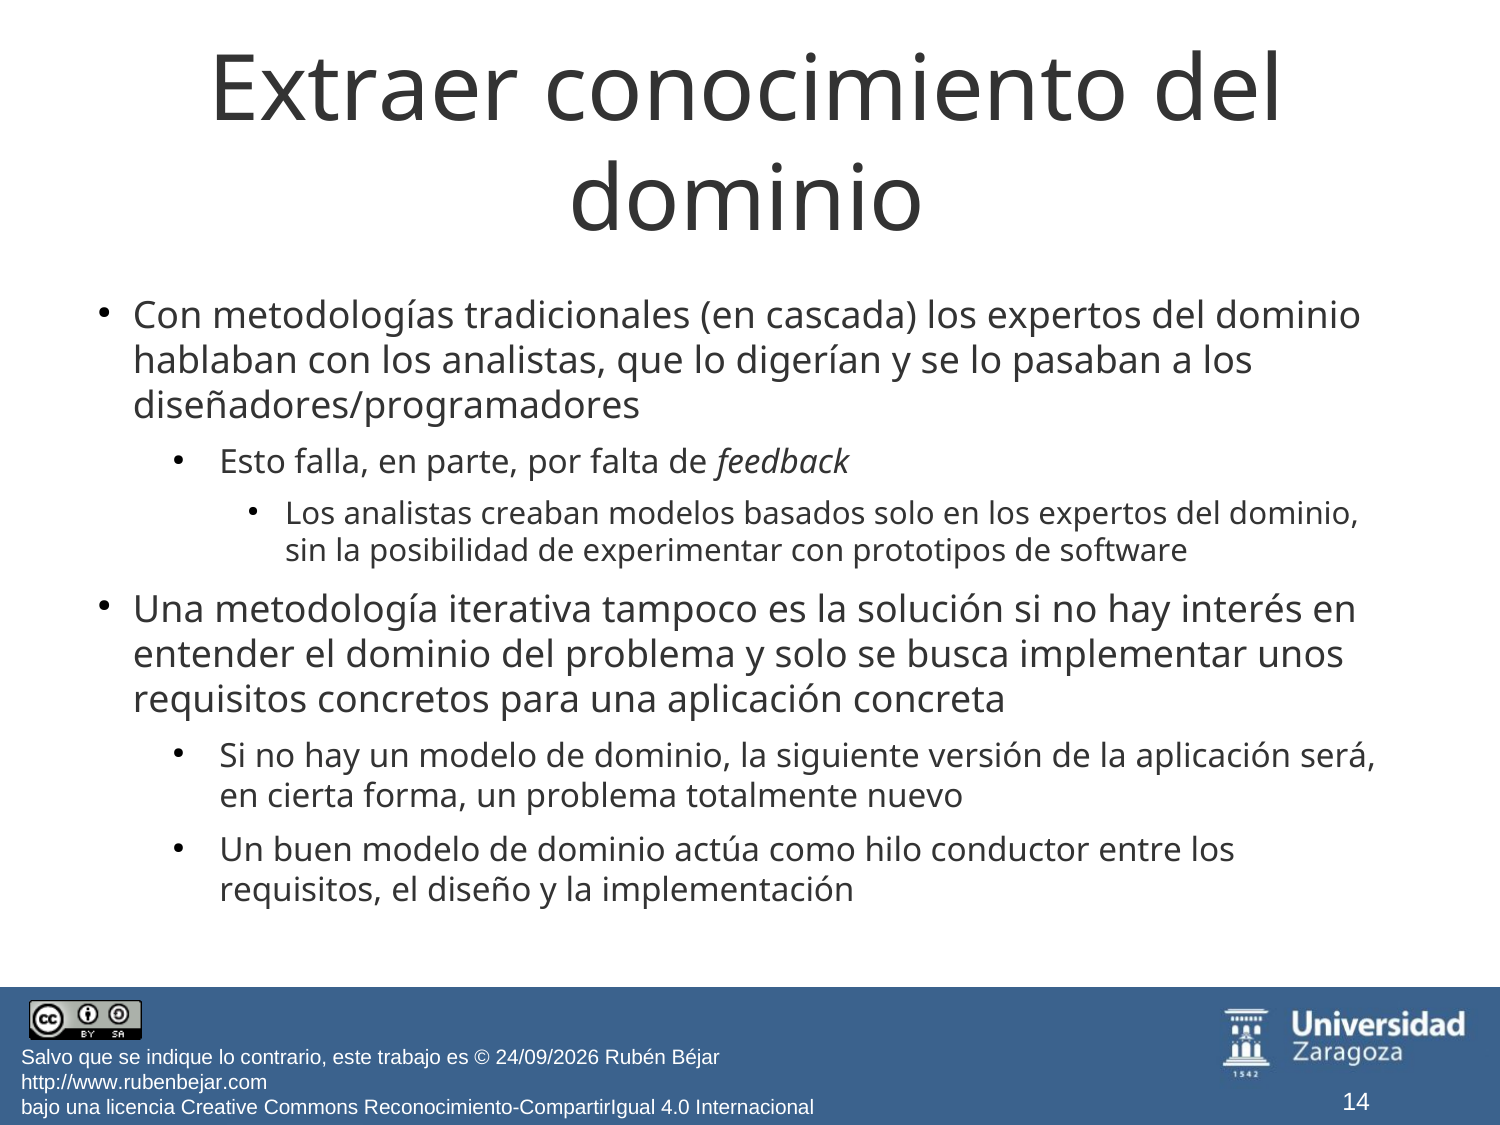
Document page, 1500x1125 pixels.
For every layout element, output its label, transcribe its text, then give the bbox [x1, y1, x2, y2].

list Con metodologías tradicionales (en cascada) los expertos del dominio hablaban con los analistas, que lo digerían y se lo pasaban a los diseñadores/programadores Esto falla, en parte, por falta de feedback Los analistas creaban modelos basados solo en los expertos del dominio, sin la posibilidad de experimentar con prototipos de software Una metodología iterativa tampoco es la solución si no hay interés en entender el dominio del problema y solo se busca implementar unos requisitos concretos para una aplicación concreta Si no hay un modelo de dominio, la siguiente versión de la aplicación será, en cierta forma, un problema totalmente nuevo Un buen modelo de dominio actúa como hilo conductor entre los requisitos, el diseño y la implementación [82, 283, 1418, 957]
picture [0, 987, 1500, 1125]
title Extraer conocimiento del dominio [74, 21, 1420, 257]
